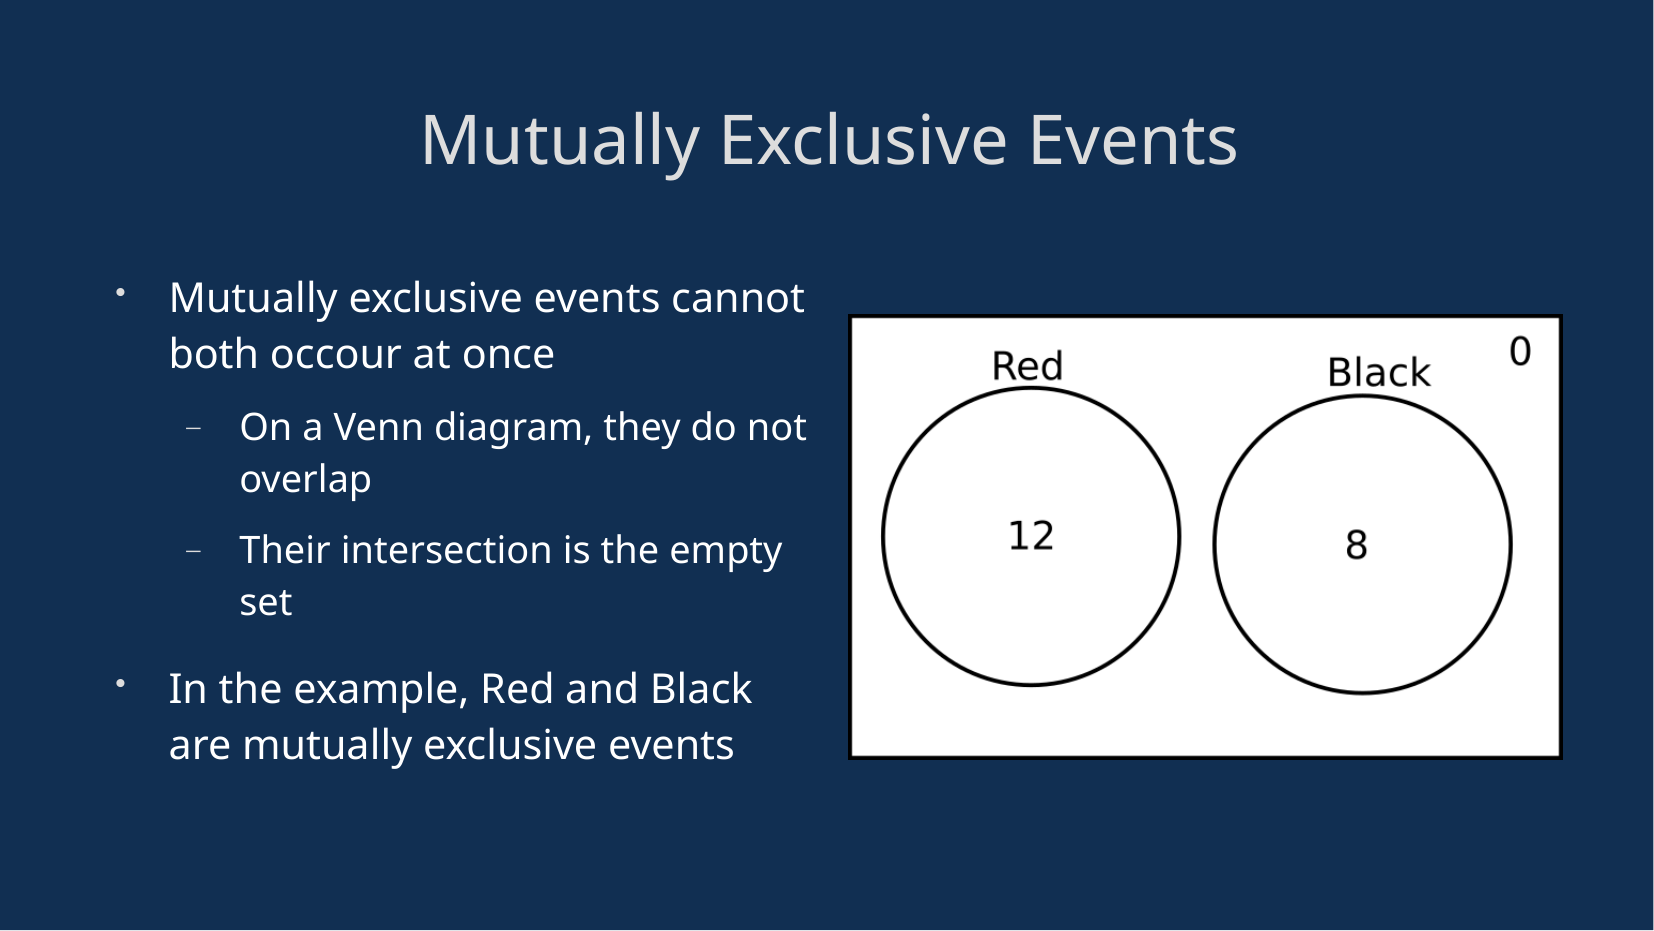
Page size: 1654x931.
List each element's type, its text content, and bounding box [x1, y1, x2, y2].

title Mutually Exclusive Events [97, 56, 1563, 220]
list Mutually exclusive events cannot both occour at once On a Venn diagram, they do not overlap Their intersection is the empty set In the example, Red and Black are mutually exclusive events [97, 268, 813, 806]
picture [848, 314, 1563, 760]
